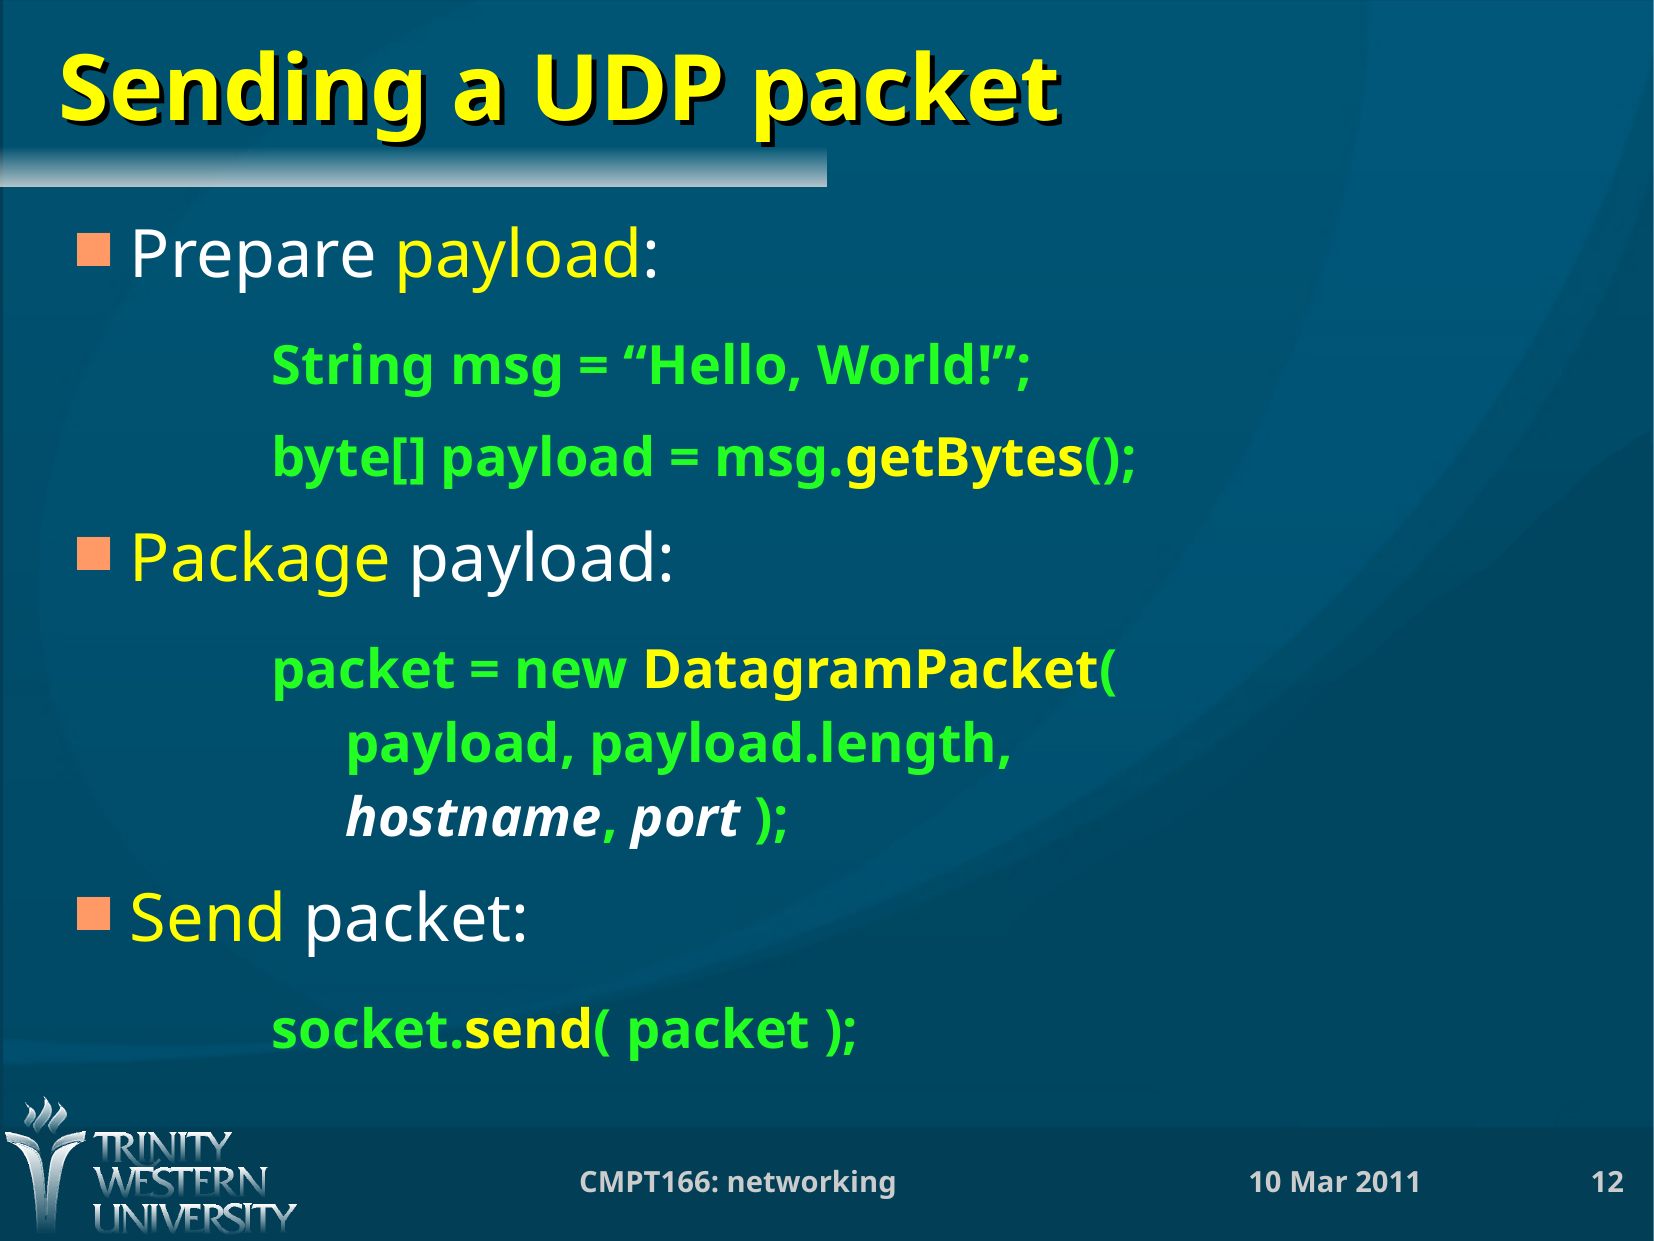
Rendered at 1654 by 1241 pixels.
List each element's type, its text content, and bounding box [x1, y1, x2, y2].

list Prepare payload: String msg = “Hello, World!”; byte[] payload = msg.getBytes(); Package payload: packet = new DatagramPacket( payload, payload.length, hostname, port ); Send packet: socket.send( packet ); [59, 206, 1625, 1026]
title Sending a UDP packet [59, 19, 1595, 148]
title Running out of IP space: IPv6 [0, 154, 827, 158]
picture [38, 1227, 54, 1232]
